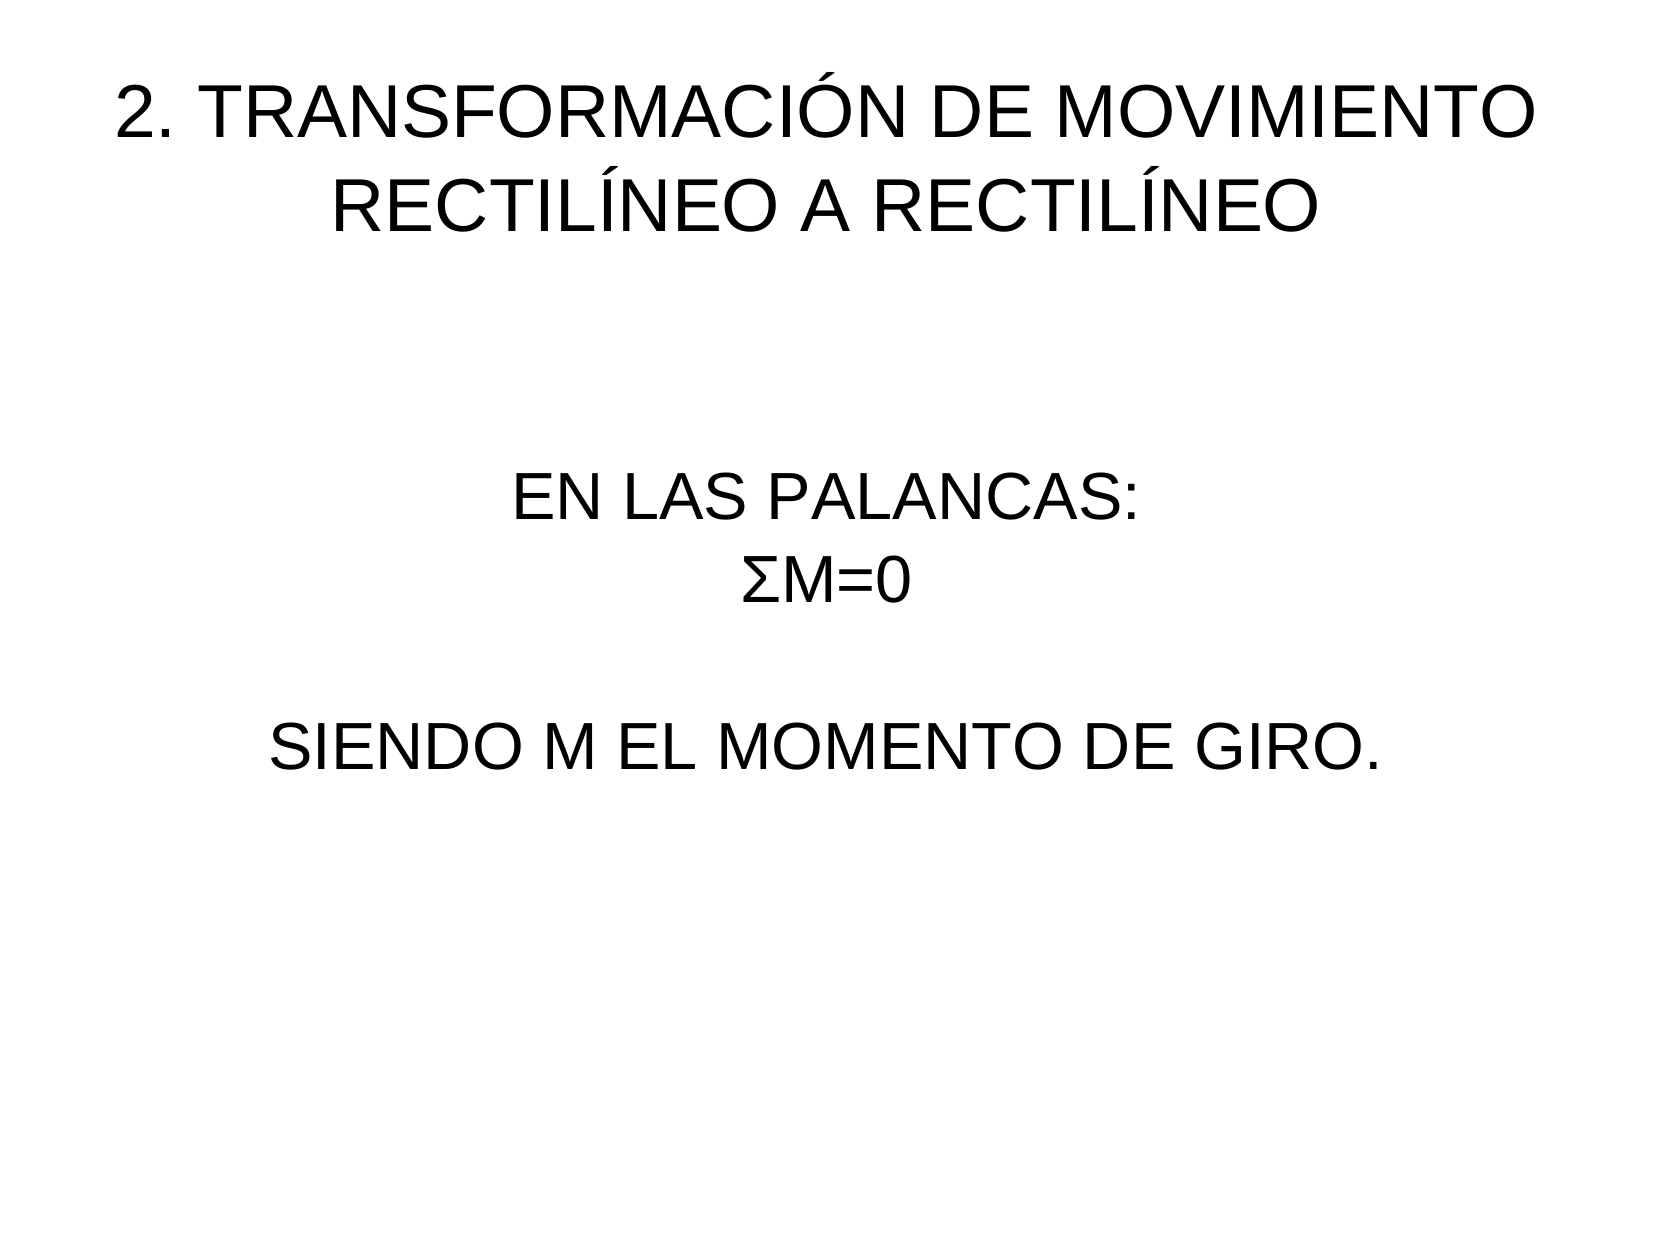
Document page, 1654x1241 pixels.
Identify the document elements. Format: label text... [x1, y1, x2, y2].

subtitle EN LAS PALANCAS: ΣM=0 SIENDO M EL MOMENTO DE GIRO. [82, 290, 1571, 1109]
title 2. TRANSFORMACIÓN DE MOVIMIENTO RECTILÍNEO A RECTILÍNEO [82, 45, 1571, 260]
